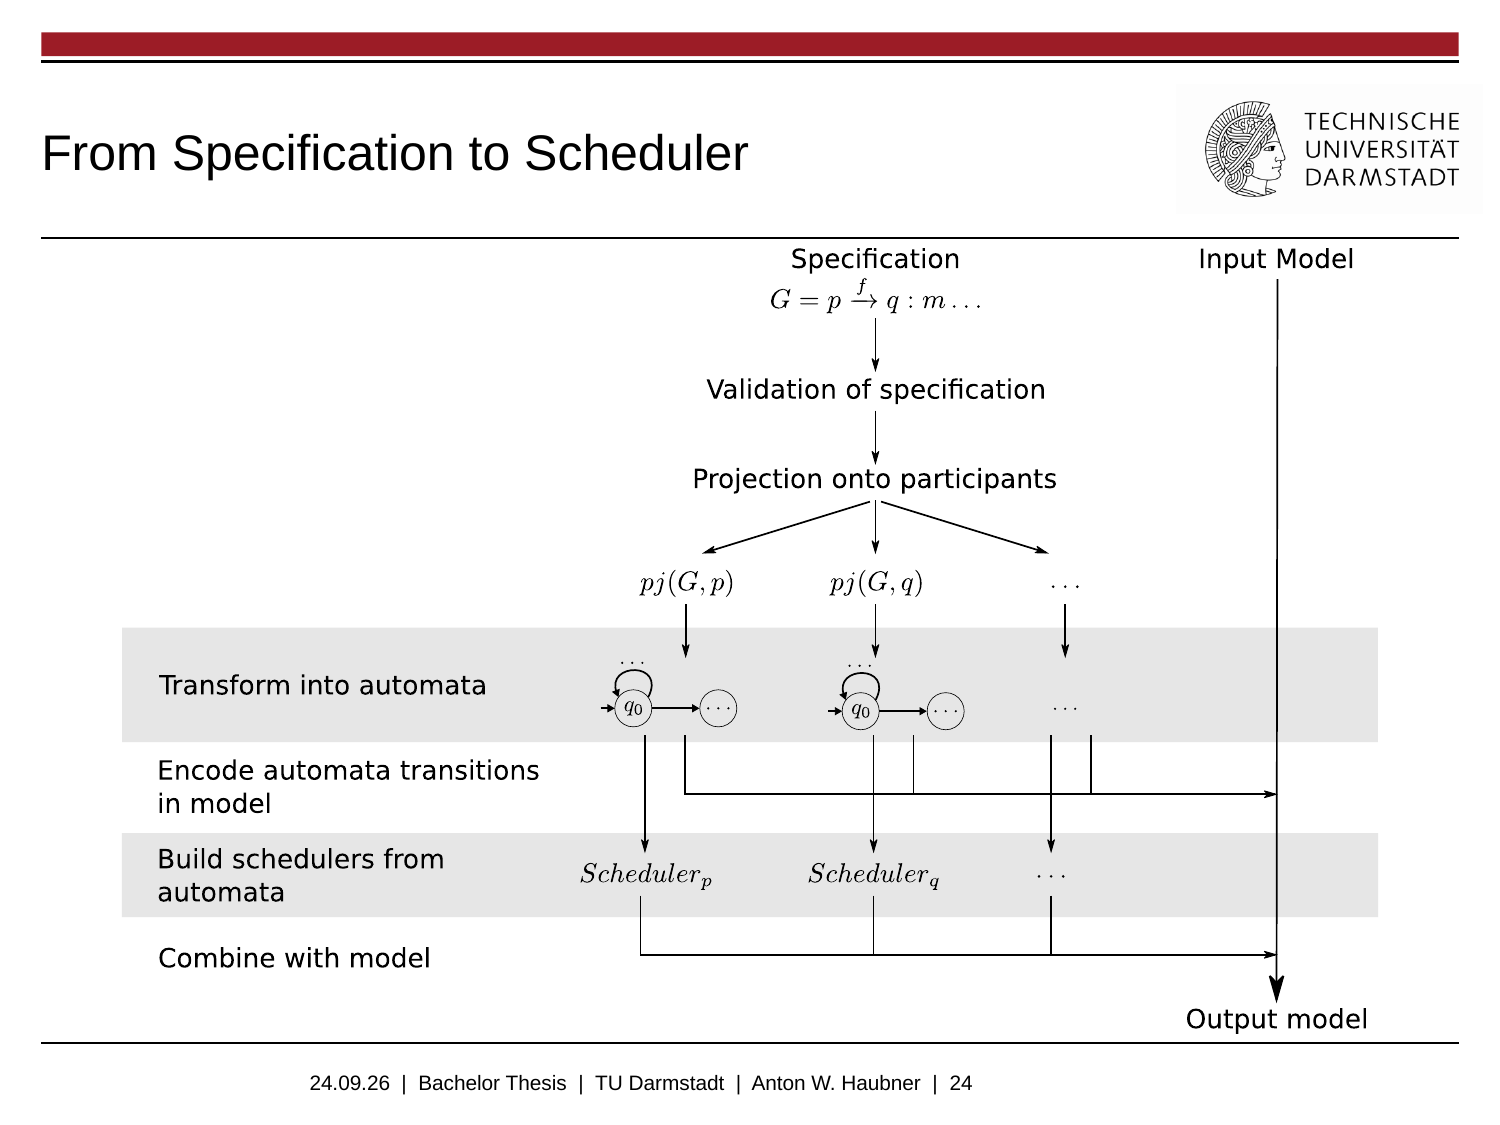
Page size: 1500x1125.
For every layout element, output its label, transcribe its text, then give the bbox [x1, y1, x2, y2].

text_box [260, 952, 275, 968]
text_box [195, 952, 217, 968]
text_box [850, 294, 878, 309]
text_box [527, 764, 539, 781]
text_box [222, 759, 236, 781]
text_box [1349, 248, 1353, 269]
text_box [996, 380, 1006, 399]
text_box [159, 947, 176, 968]
text_box [895, 383, 909, 405]
text_box [476, 760, 486, 780]
text_box [1332, 253, 1346, 269]
text_box [918, 473, 931, 489]
text_box [805, 383, 819, 400]
text_box [349, 764, 363, 781]
text_box [843, 578, 854, 596]
text_box [865, 469, 875, 489]
text_box [948, 378, 963, 399]
text_box [233, 792, 247, 814]
text_box [846, 383, 861, 400]
text_box [408, 952, 423, 968]
text_box [1241, 253, 1254, 269]
text_box [1014, 383, 1028, 400]
text_box [887, 295, 899, 314]
text_box [880, 253, 892, 269]
text_box [1277, 248, 1296, 269]
text_box [176, 764, 189, 780]
text_box [822, 383, 835, 399]
text_box [1252, 1013, 1265, 1029]
text_box [122, 627, 1378, 743]
text_box [1346, 1013, 1360, 1029]
text_box [1187, 1008, 1205, 1029]
text_box [1329, 1008, 1343, 1029]
text_box [440, 764, 453, 780]
text_box [966, 383, 978, 400]
text_box [935, 469, 954, 489]
text_box [927, 383, 940, 400]
text_box [962, 473, 975, 489]
text_box [1031, 383, 1044, 399]
text_box [825, 253, 840, 269]
text_box [325, 947, 339, 968]
text_box [911, 383, 925, 400]
text_box [894, 253, 908, 269]
text_box [511, 764, 524, 780]
text_box [1018, 473, 1031, 489]
text_box [902, 473, 916, 494]
text_box [669, 569, 676, 598]
text_box [771, 288, 791, 309]
text_box [639, 578, 654, 596]
text_box [694, 468, 708, 489]
text_box [1273, 982, 1280, 994]
text_box [1001, 473, 1014, 489]
text_box [862, 378, 872, 399]
text_box [376, 764, 389, 781]
text_box [1044, 473, 1057, 489]
text_box [791, 473, 805, 489]
text_box [915, 569, 922, 598]
text_box [719, 473, 733, 489]
text_box [1313, 1013, 1327, 1029]
text_box [324, 764, 347, 780]
text_box [375, 952, 390, 968]
text_box [956, 473, 960, 489]
text_box [351, 952, 373, 968]
text_box [829, 578, 844, 596]
text_box [880, 383, 892, 400]
text_box [826, 295, 841, 314]
text_box [121, 833, 1379, 918]
text_box [237, 952, 241, 968]
text_box [771, 383, 784, 400]
text_box [159, 760, 173, 780]
text_box [841, 253, 854, 269]
title From Specification to Scheduler [41, 78, 1131, 229]
text_box [206, 764, 220, 781]
text_box [754, 378, 768, 400]
text_box [772, 469, 783, 489]
text_box [1033, 469, 1043, 489]
text_box [832, 473, 847, 489]
text_box [678, 571, 698, 591]
text_box [725, 569, 733, 598]
text_box [313, 948, 323, 968]
text_box [1315, 248, 1329, 269]
text_box [980, 383, 993, 400]
text_box [706, 379, 725, 399]
text_box [910, 249, 920, 269]
text_box [733, 473, 740, 494]
text_box [946, 253, 959, 269]
text_box [710, 473, 719, 489]
text_box [1288, 1013, 1310, 1029]
text_box [296, 760, 306, 780]
text_box [928, 253, 943, 269]
text_box [177, 952, 192, 968]
text_box [859, 569, 866, 598]
text_box [285, 952, 305, 968]
text_box [850, 473, 863, 489]
text_box [1235, 1013, 1249, 1034]
text_box [786, 380, 796, 399]
text_box [709, 578, 725, 596]
text_box [192, 764, 204, 781]
text_box [792, 248, 806, 269]
text_box [392, 947, 406, 968]
text_box [264, 764, 277, 781]
text_box [1256, 249, 1266, 269]
text_box [365, 760, 375, 780]
text_box [862, 248, 877, 268]
text_box [876, 473, 890, 489]
text_box [422, 764, 436, 781]
text_box [890, 587, 895, 596]
text_box [985, 473, 999, 494]
text_box [653, 578, 664, 596]
text_box [1208, 1013, 1221, 1029]
text_box [922, 295, 946, 309]
text_box [281, 765, 294, 781]
text_box [455, 764, 467, 781]
text_box [1208, 253, 1221, 269]
text_box [239, 764, 254, 781]
text_box [742, 473, 757, 489]
text_box [856, 277, 867, 296]
text_box [1200, 248, 1204, 269]
text_box [412, 764, 422, 780]
text_box [307, 764, 322, 781]
text_box [1299, 253, 1313, 269]
text_box [1223, 1009, 1233, 1029]
text_box [809, 253, 823, 274]
text_box [216, 797, 231, 814]
text_box [249, 797, 264, 814]
text_box [220, 947, 234, 968]
text_box [166, 797, 179, 813]
text_box [808, 473, 821, 489]
text_box [700, 587, 705, 596]
text_box [191, 797, 214, 813]
text_box [494, 764, 508, 781]
text_box [723, 383, 737, 400]
text_box [901, 578, 913, 596]
text_box [400, 760, 410, 780]
text_box [1267, 1009, 1277, 1029]
text_box [244, 952, 258, 968]
text_box [868, 571, 888, 591]
text_box [1225, 253, 1239, 274]
text_box [759, 473, 771, 489]
